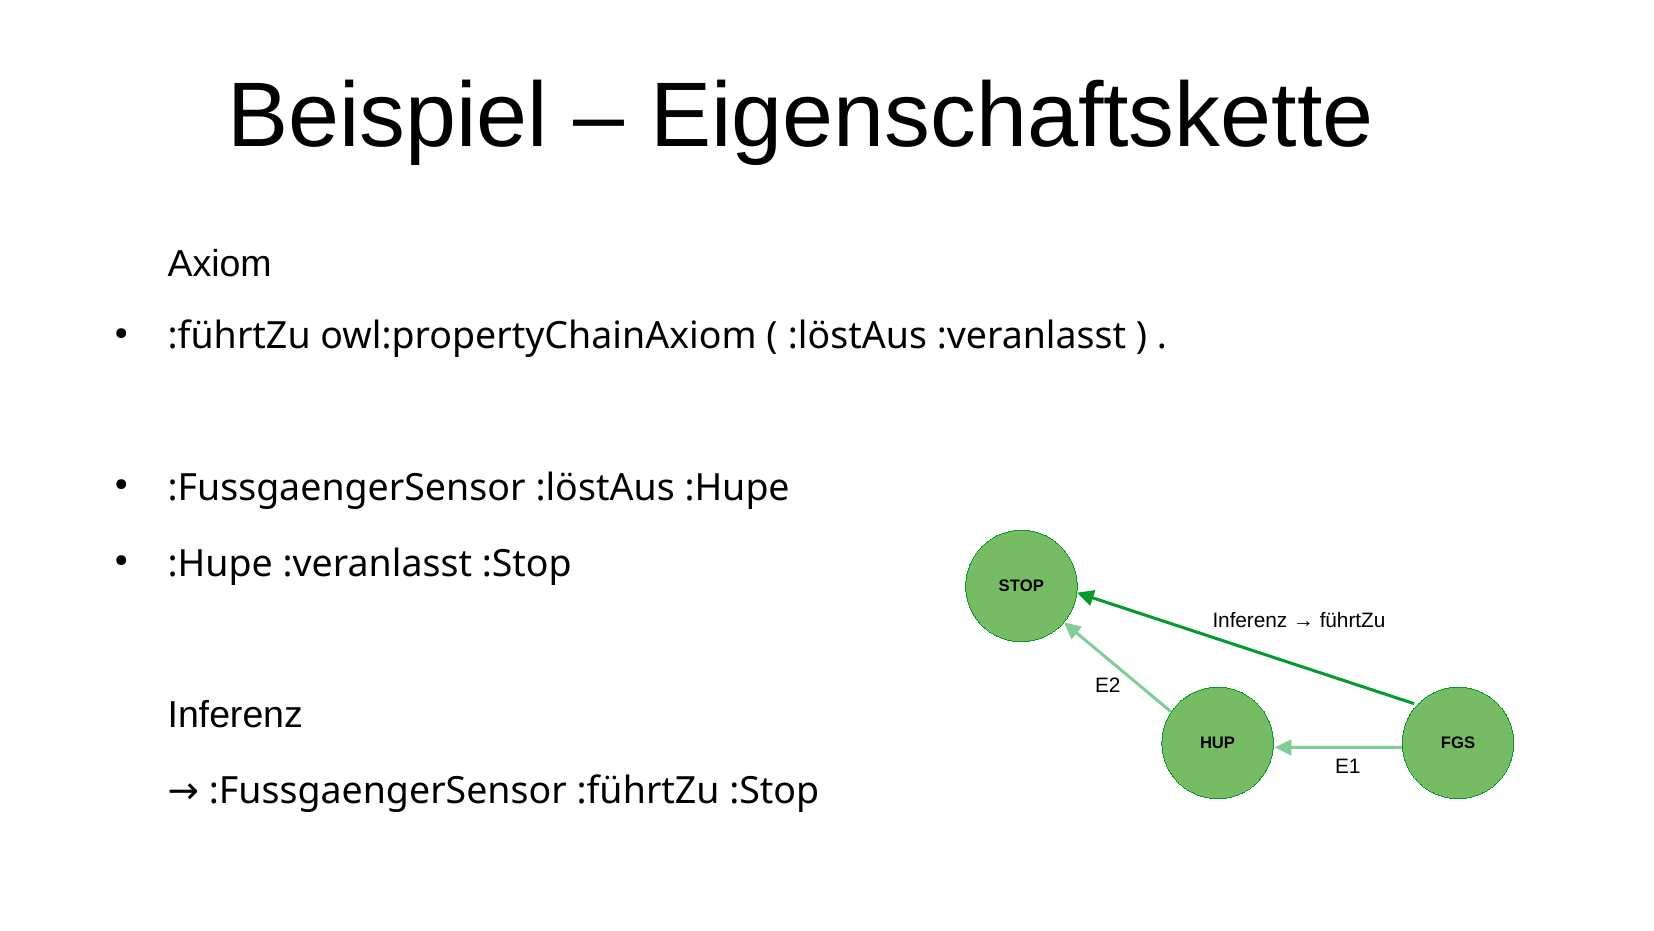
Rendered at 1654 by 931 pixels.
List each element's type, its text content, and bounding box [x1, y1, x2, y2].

title Beispiel – Eigenschaftskette [82, 37, 1571, 193]
list Axiom :führtZu owl:propertyChainAxiom ( :löstAus :veranlasst ) . :FussgaengerSensor :löstAus :Hupe :Hupe :veranlasst :Stop Inferenz → :FussgaengerSensor :führtZu :Stop [96, 242, 1585, 872]
text_box STOP [965, 530, 1078, 642]
text_box FGS [1402, 687, 1514, 799]
text_box Inferenz → führtZu [1197, 601, 1415, 640]
text_box HUP [1161, 687, 1274, 799]
text_box E2 [1080, 666, 1143, 706]
text_box E1 [1320, 747, 1381, 786]
